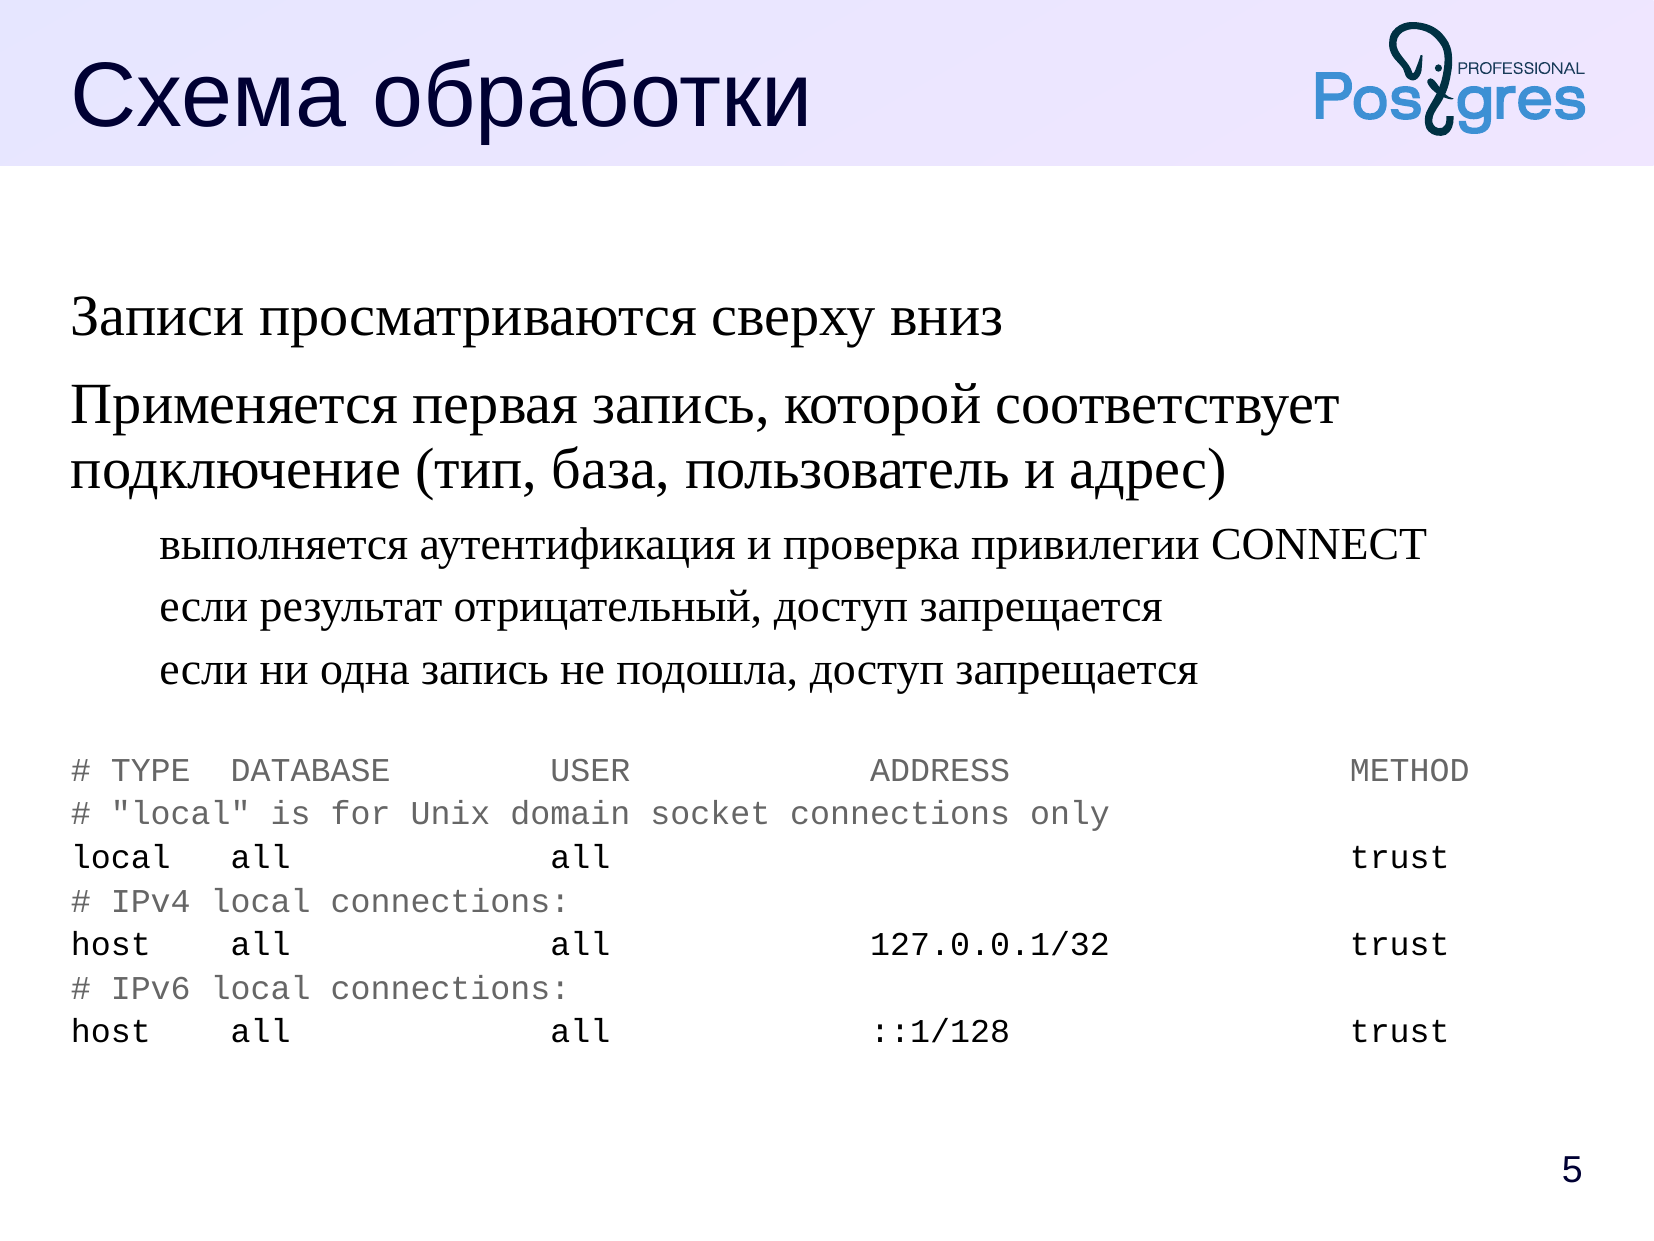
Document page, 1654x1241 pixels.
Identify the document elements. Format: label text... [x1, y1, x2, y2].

title Схема обработки [70, 43, 1241, 147]
list Записи просматриваются сверху вниз Применяется первая запись, которой соответствует подключение (тип, база, пользователь и адрес) выполняется аутентификация и проверка привилегии CONNECT если результат отрицательный, доступ запрещается если ни одна запись не подошла, доступ запрещается # TYPE DATABASE USER ADDRESS METHOD # "local" is for Unix domain socket connections only local all all trust # IPv4 local connections: host all all 127.0.0.1/32 trust # IPv6 local connections: host all all ::1/128 trust [70, 283, 1583, 1141]
